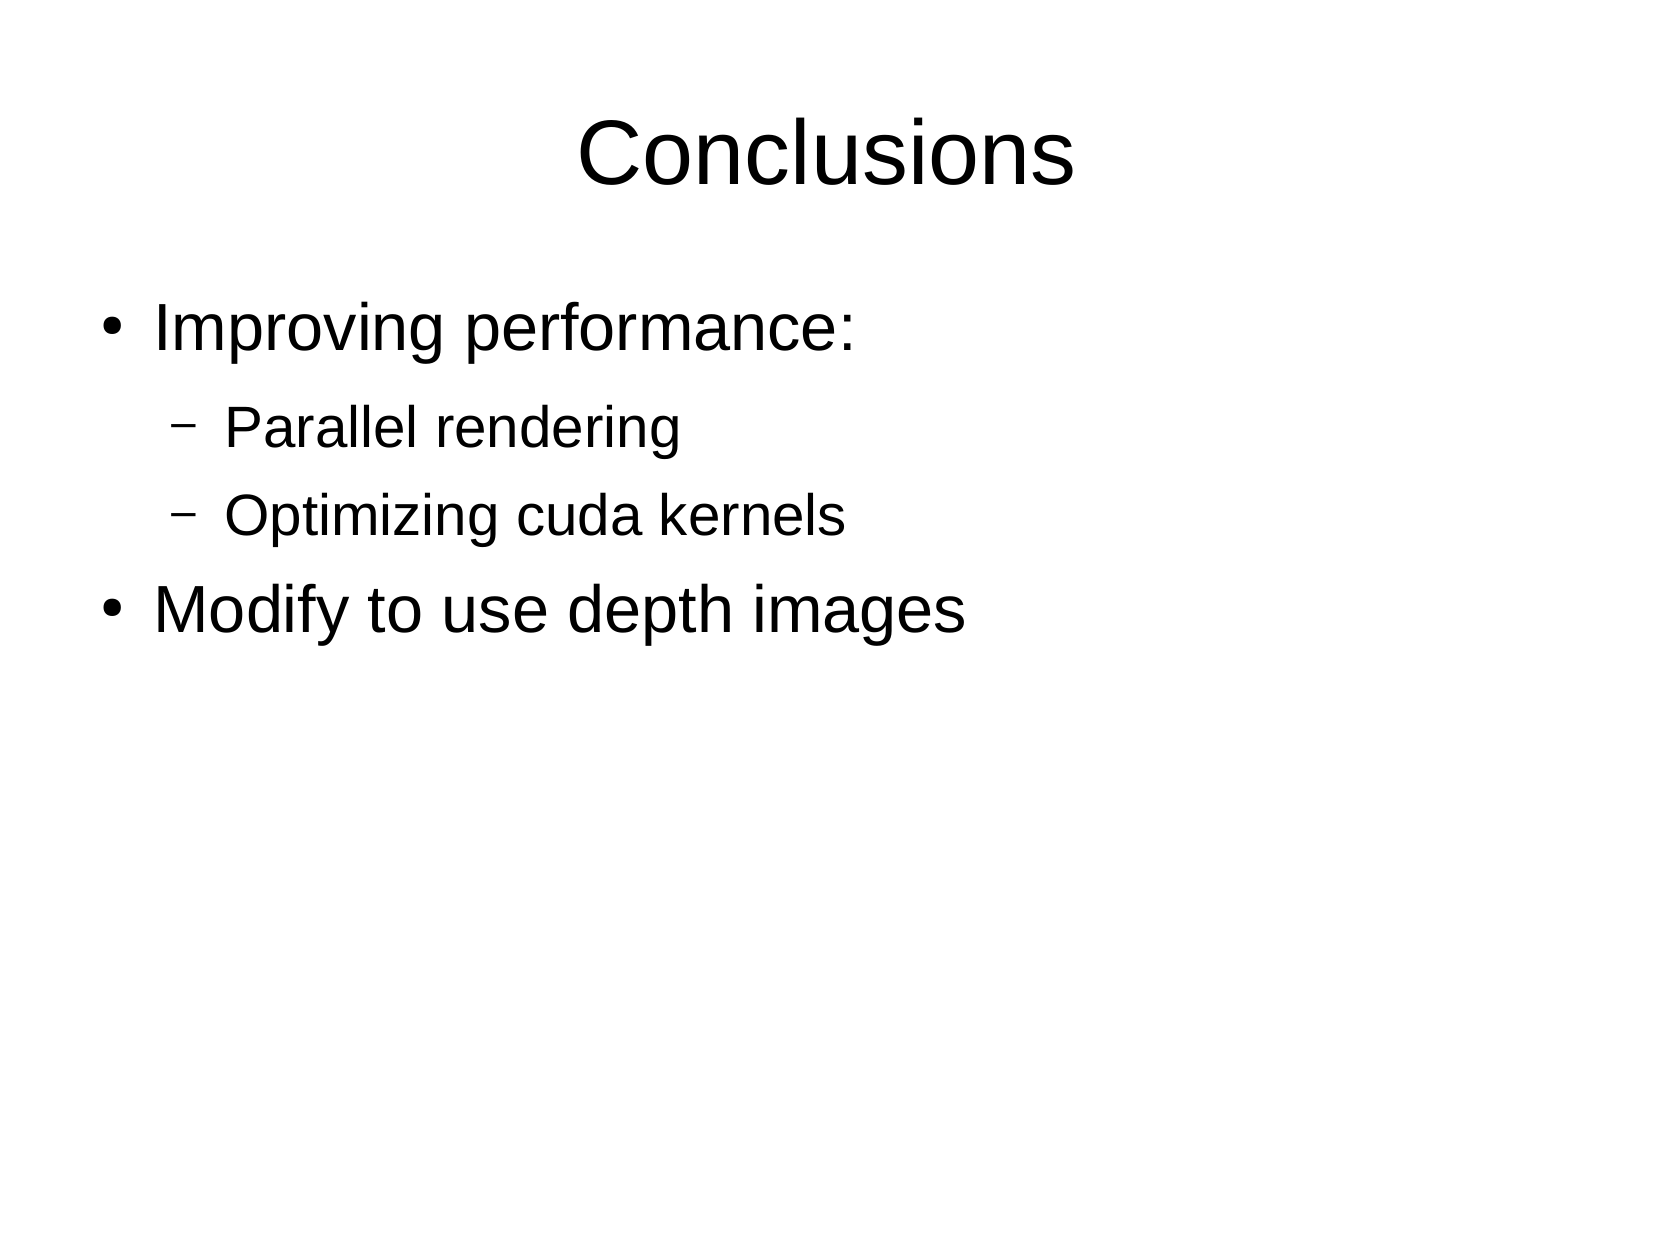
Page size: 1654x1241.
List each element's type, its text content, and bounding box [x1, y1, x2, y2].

list Improving performance: Parallel rendering Optimizing cuda kernels Modify to use depth images [82, 290, 1538, 1010]
title Conclusions [82, 49, 1571, 257]
